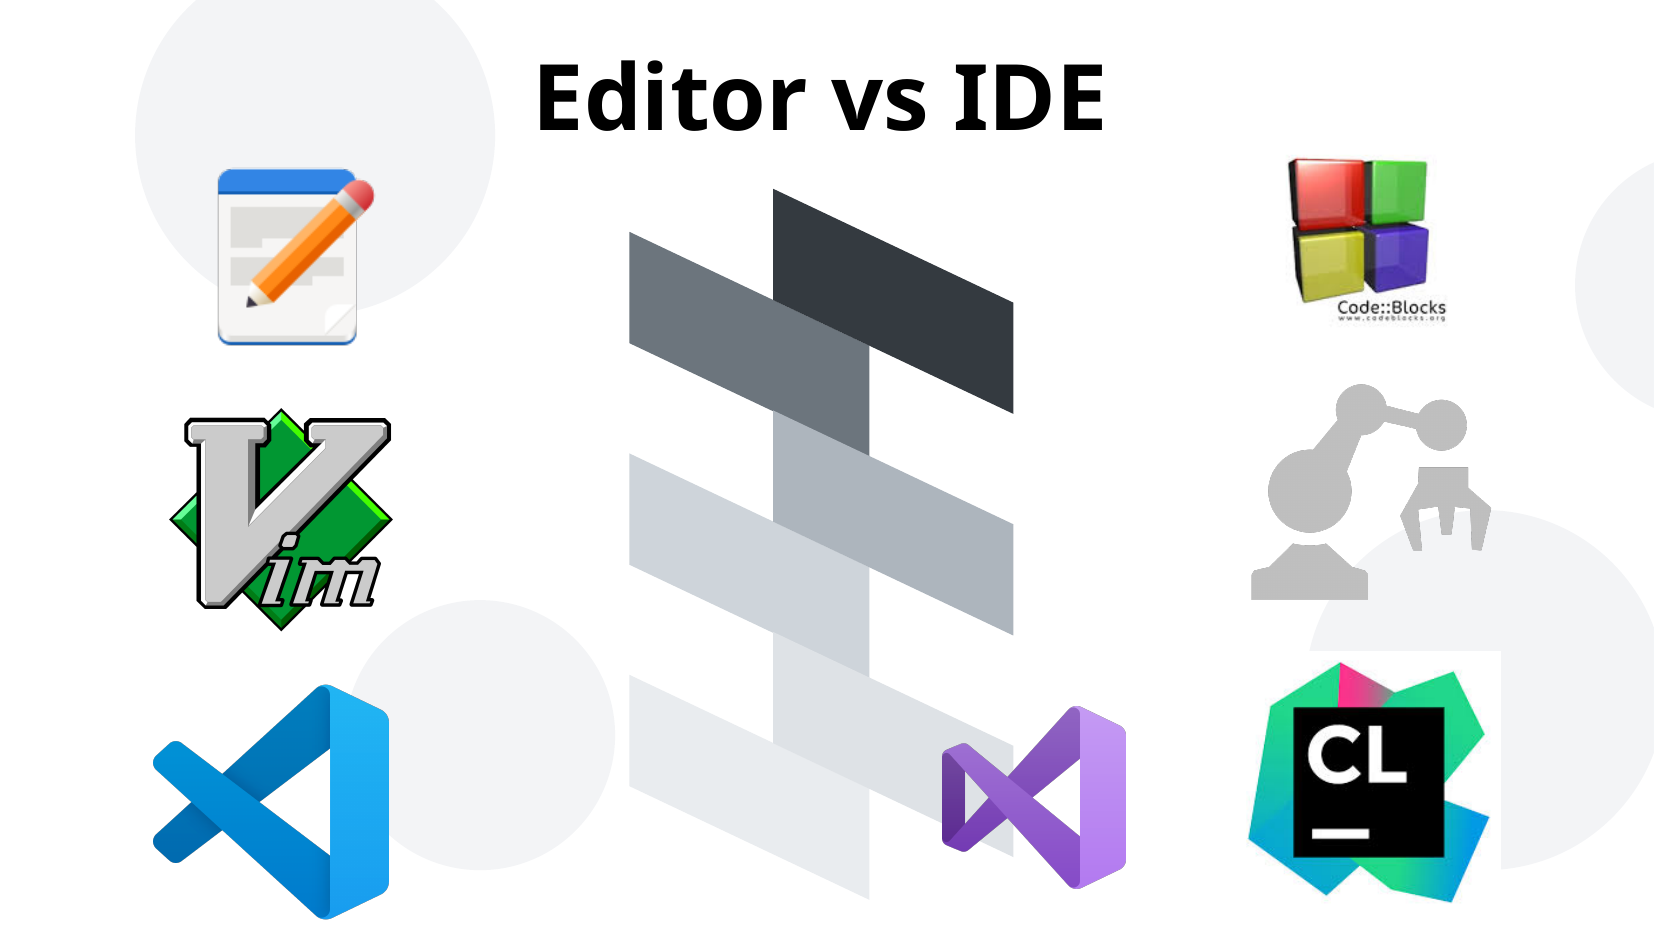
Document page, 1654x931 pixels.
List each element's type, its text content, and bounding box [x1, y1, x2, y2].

picture [169, 408, 393, 632]
picture [1237, 651, 1501, 914]
picture [942, 706, 1126, 889]
title Editor vs IDE [76, 17, 1565, 173]
picture [187, 157, 388, 358]
picture [153, 684, 389, 920]
picture [1189, 112, 1538, 601]
